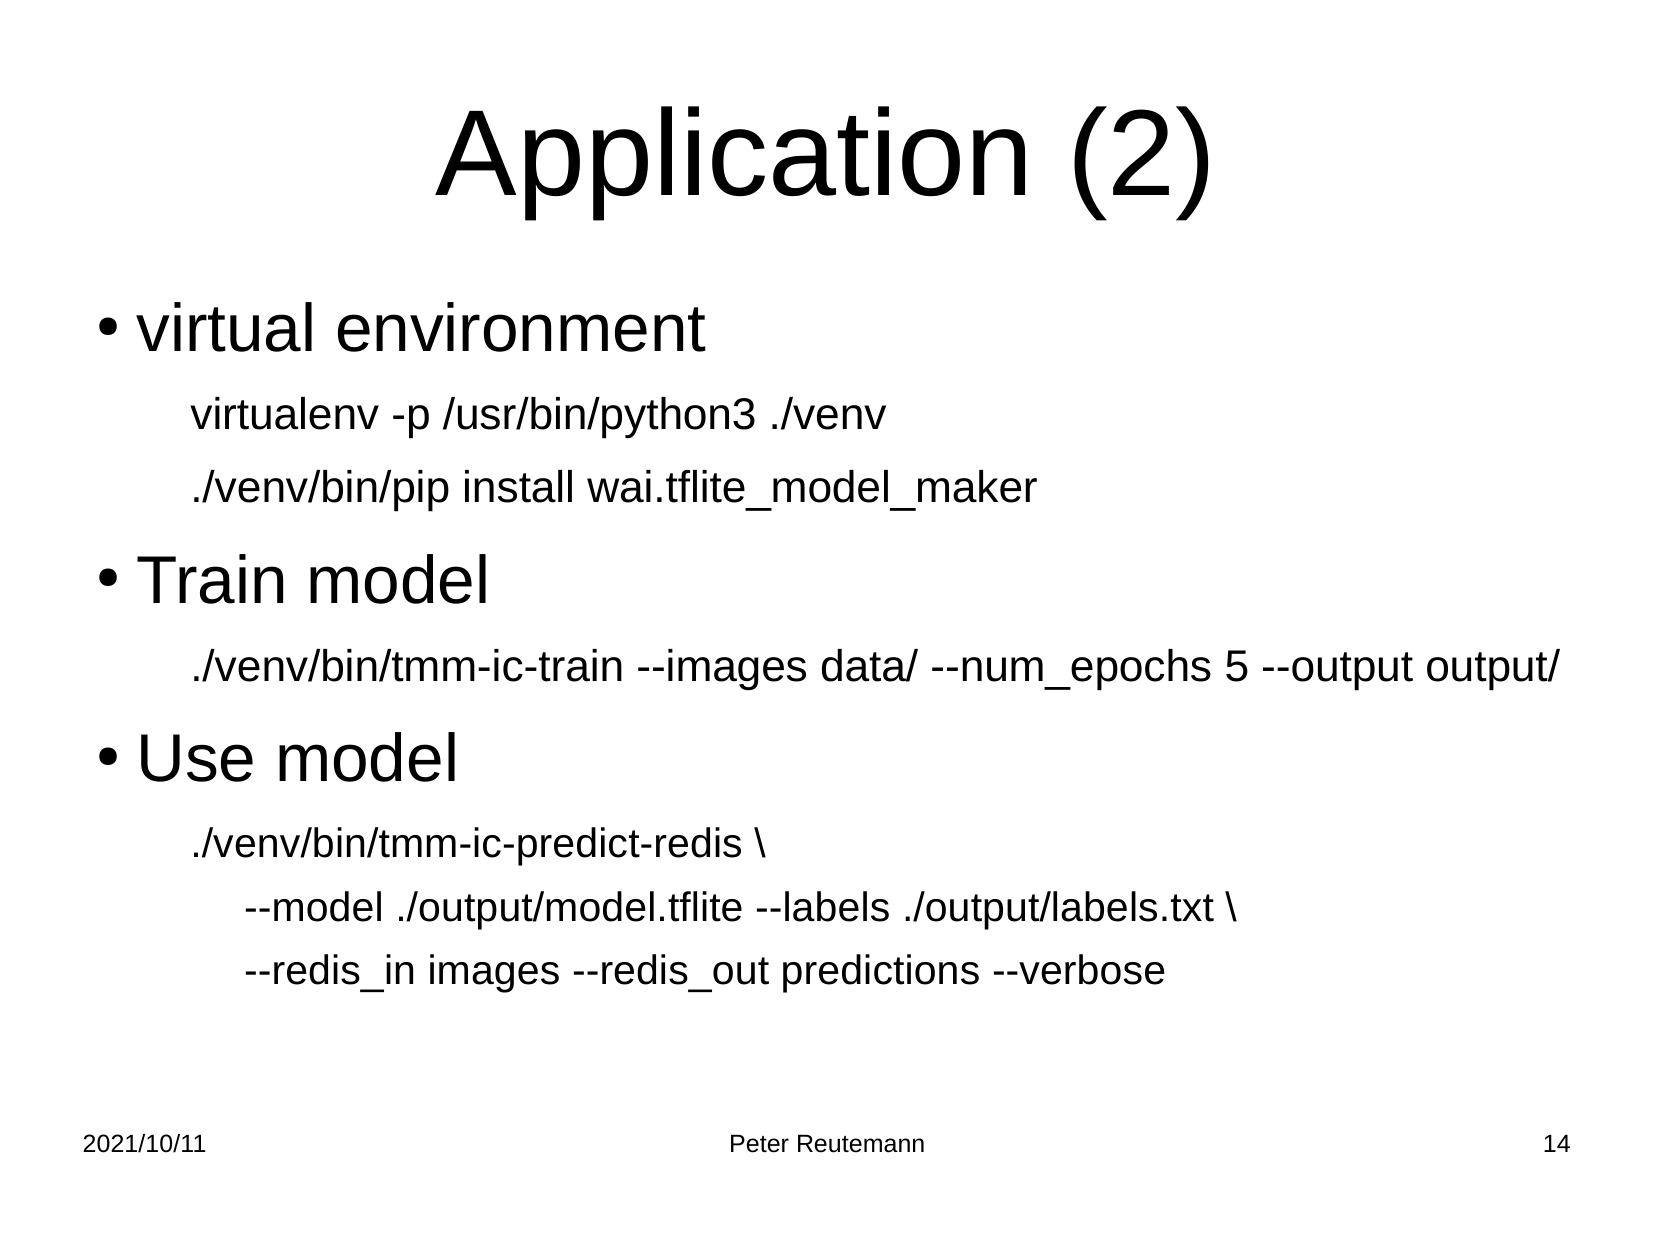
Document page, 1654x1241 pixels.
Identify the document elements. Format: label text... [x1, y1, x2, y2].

title Application (2) [82, 49, 1571, 257]
list virtual environment virtualenv -p /usr/bin/python3 ./venv ./venv/bin/pip install wai.tflite_model_maker Train model ./venv/bin/tmm-ic-train --images data/ --num_epochs 5 --output output/ Use model ./venv/bin/tmm-ic-predict-redis \ --model ./output/model.tflite --labels ./output/labels.txt \ --redis_in images --redis_out predictions --verbose [82, 290, 1571, 1010]
